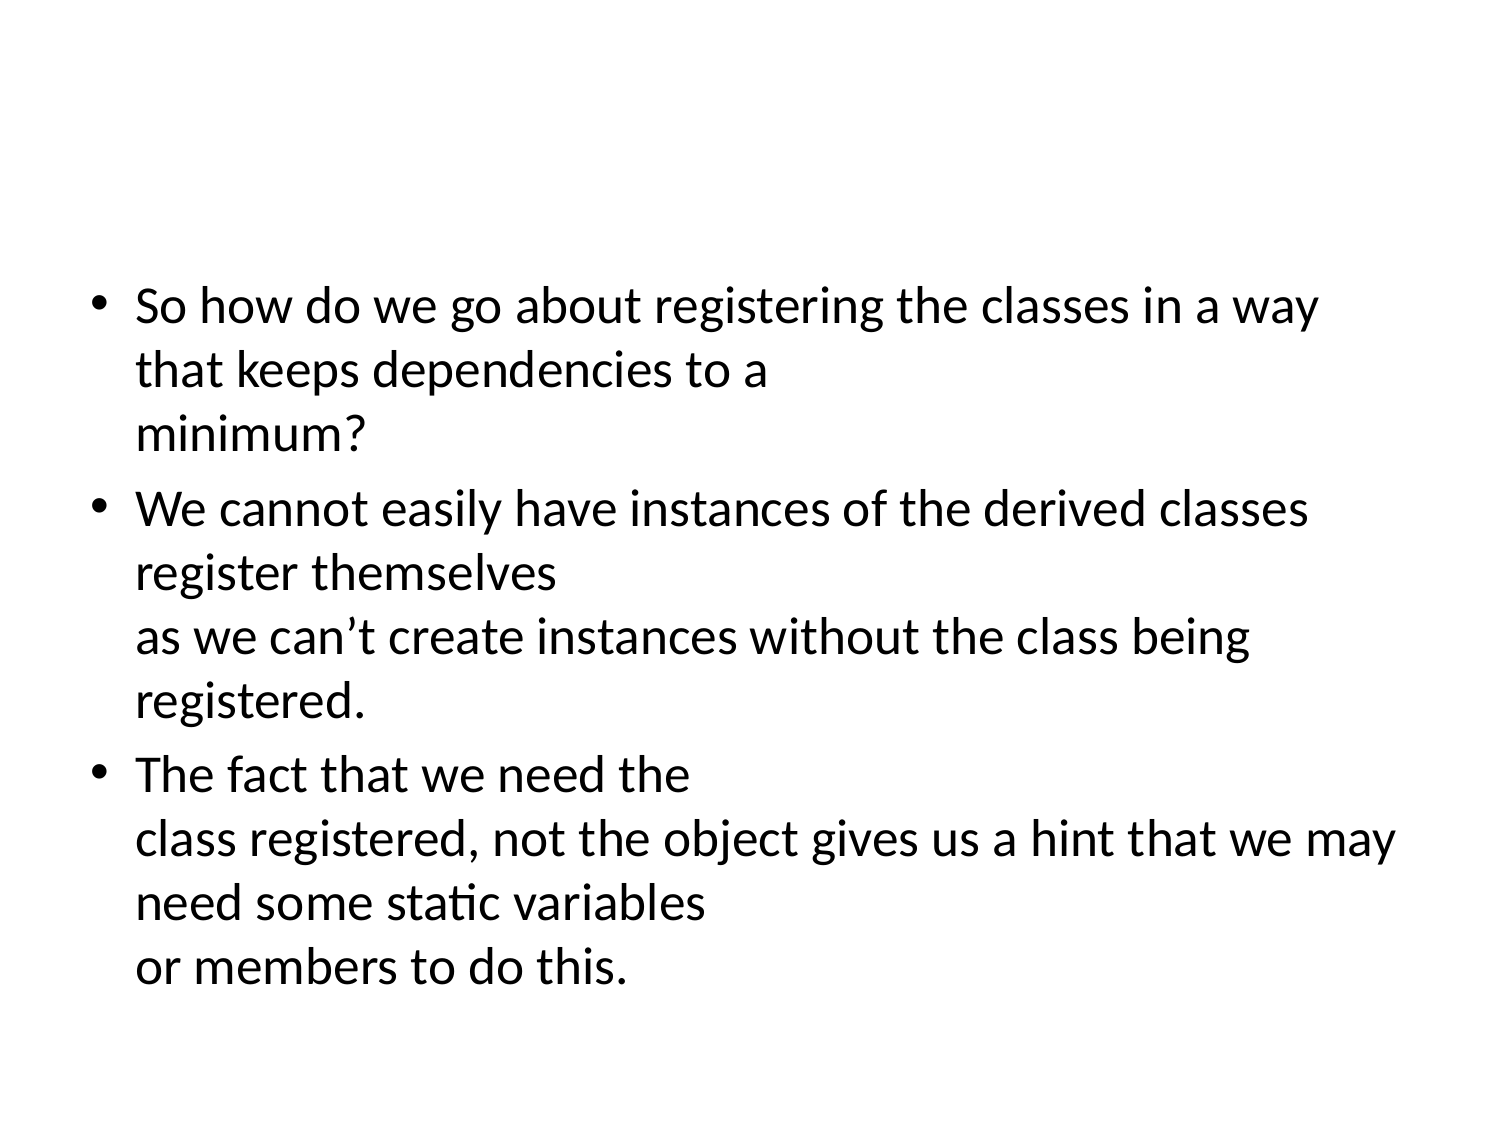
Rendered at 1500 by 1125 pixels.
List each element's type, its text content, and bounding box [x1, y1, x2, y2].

list So how do we go about registering the classes in a way that keeps dependencies to a minimum? We cannot easily have instances of the derived classes register themselves as we can’t create instances without the class being registered. The fact that we need the class registered, not the object gives us a hint that we may need some static variables or members to do this. [75, 262, 1425, 1005]
